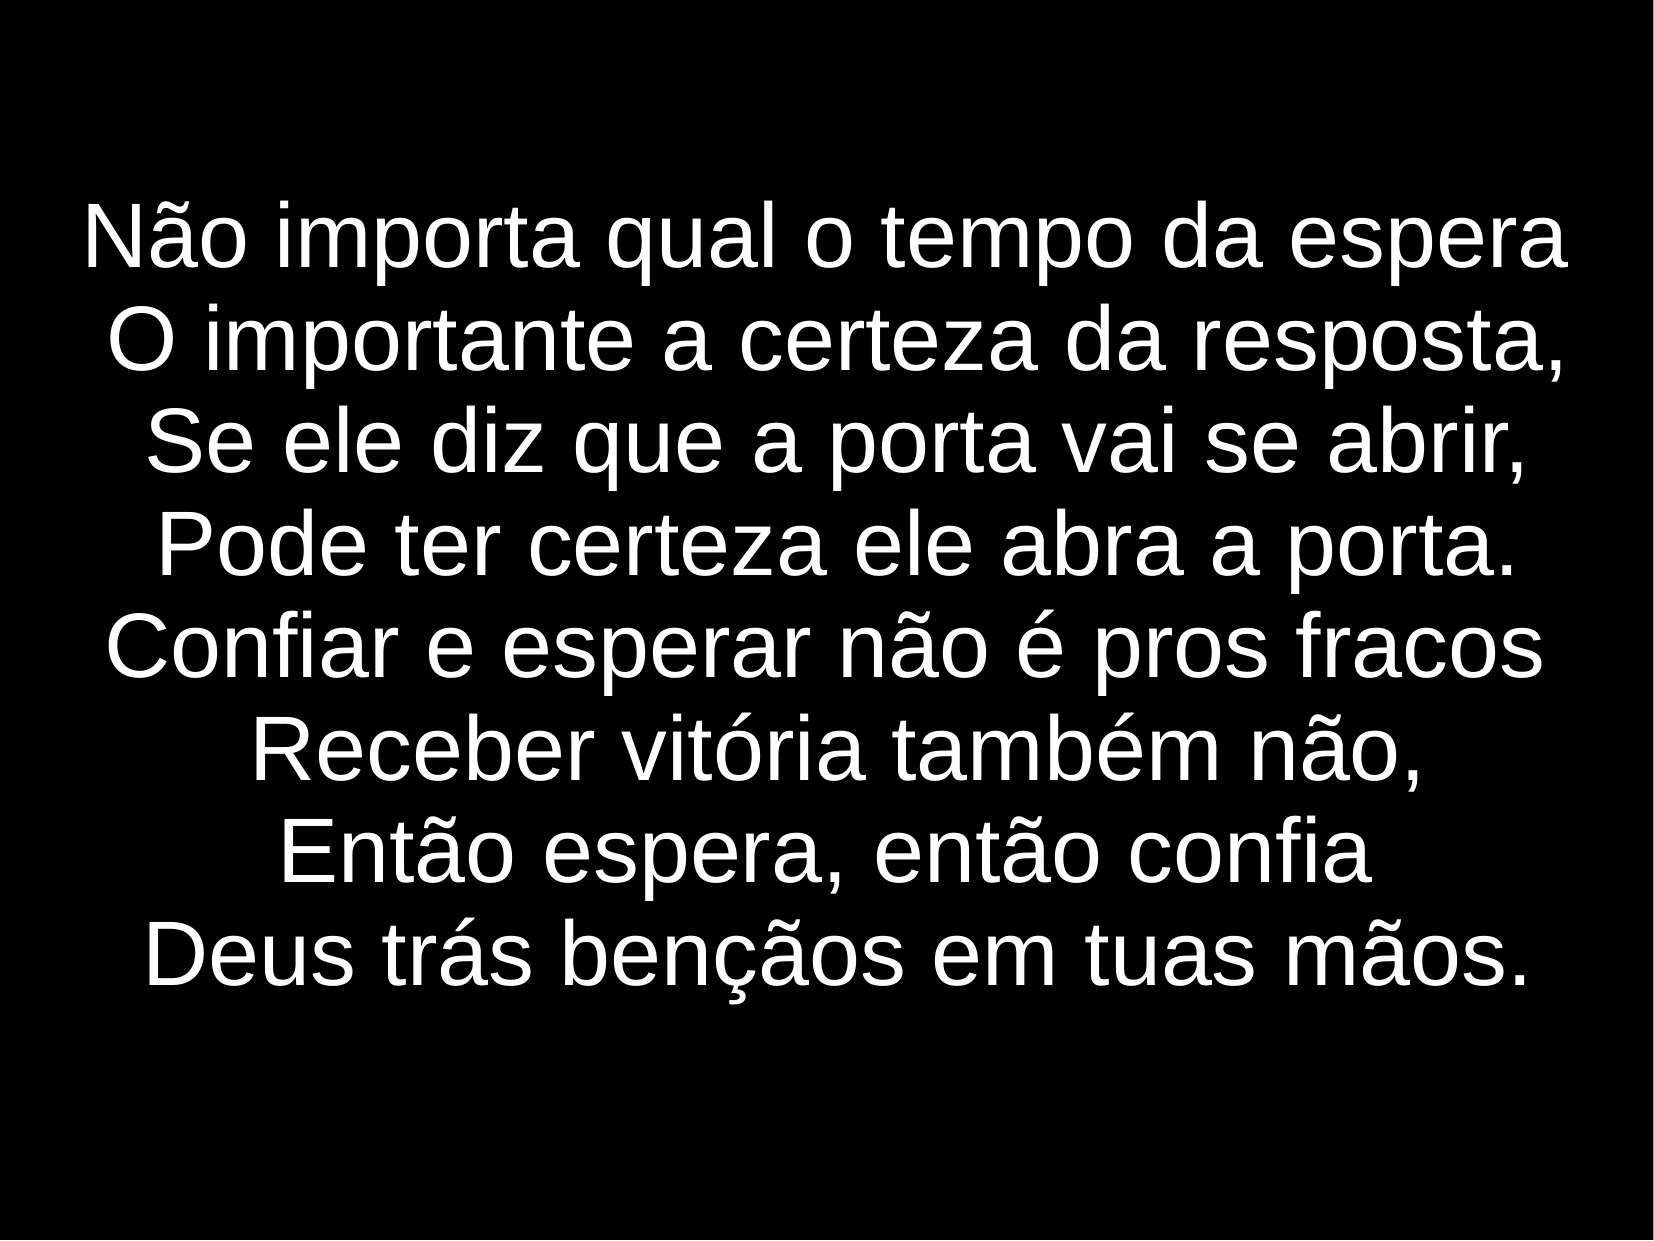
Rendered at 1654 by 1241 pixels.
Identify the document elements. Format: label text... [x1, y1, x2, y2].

subtitle Não importa qual o tempo da espera O importante a certeza da resposta, Se ele diz que a porta vai se abrir, Pode ter certeza ele abra a porta. Confiar e esperar não é pros fracos Receber vitória também não, Então espera, então confia Deus trás bençãos em tuas mãos. [70, 0, 1607, 1193]
